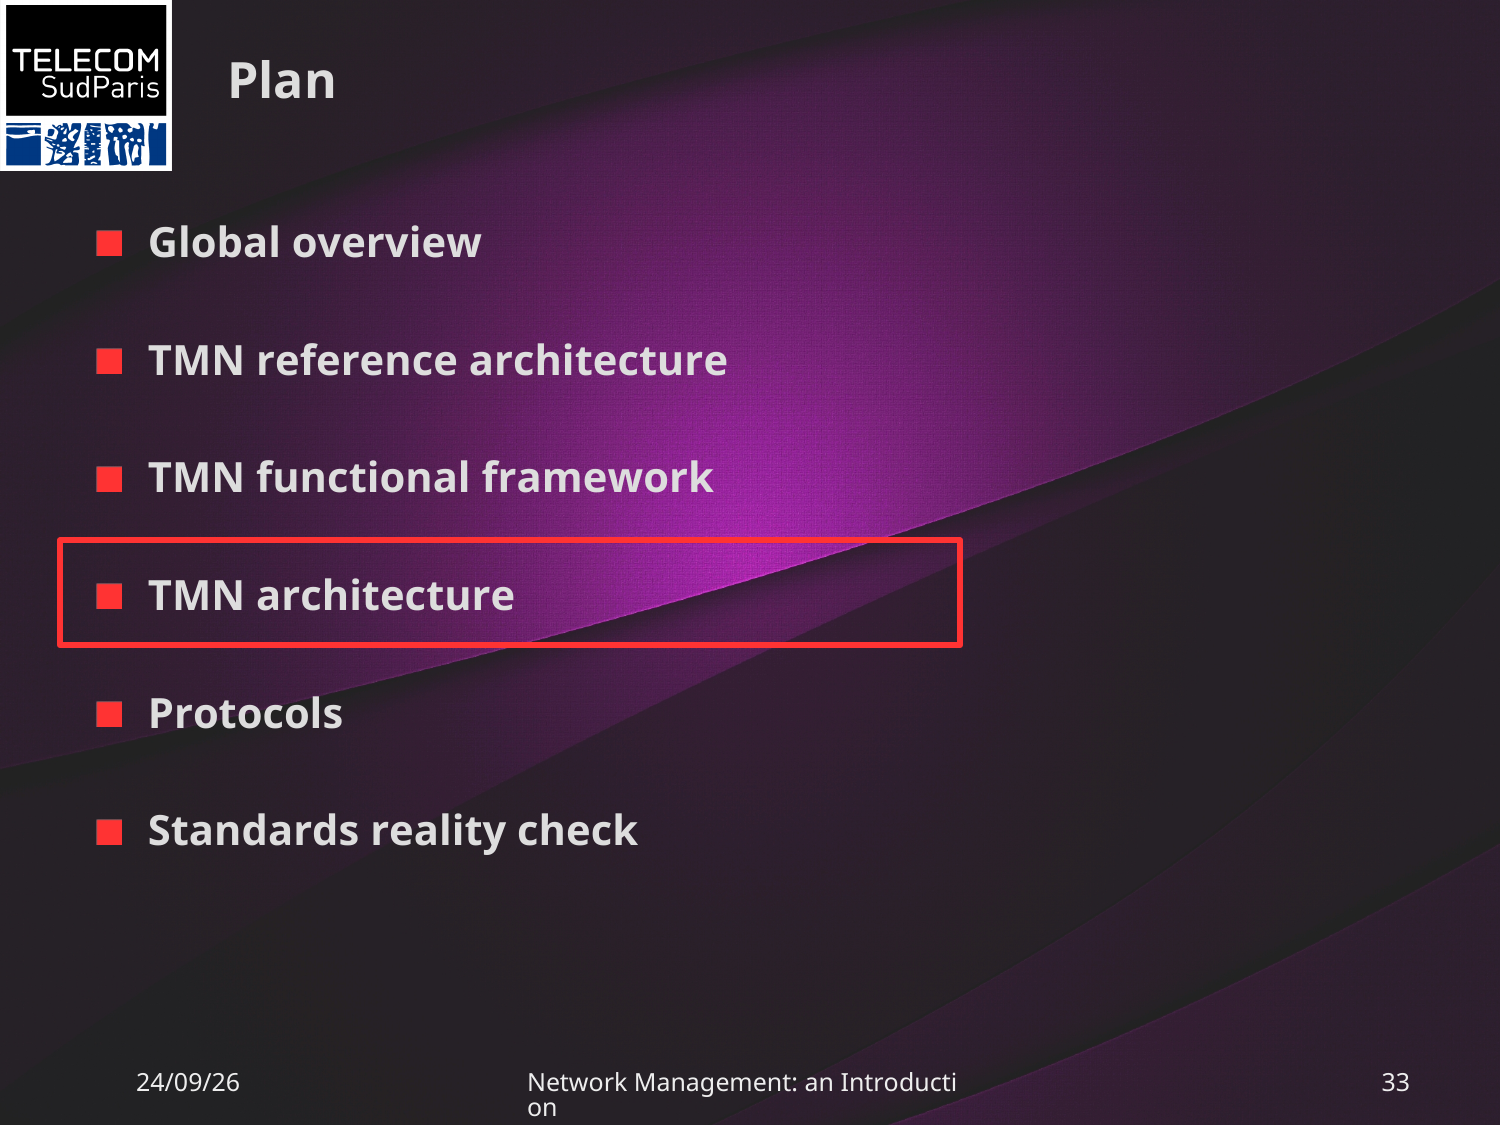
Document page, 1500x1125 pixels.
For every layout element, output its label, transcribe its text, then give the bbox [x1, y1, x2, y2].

picture [0, 0, 1500, 1125]
list Global overview TMN reference architecture TMN functional framework TMN architecture Protocols Standards reality check [76, 543, 957, 642]
list Global overview TMN reference architecture TMN functional framework TMN architecture Protocols Standards reality check [76, 207, 1427, 977]
title Plan [212, 19, 1406, 138]
